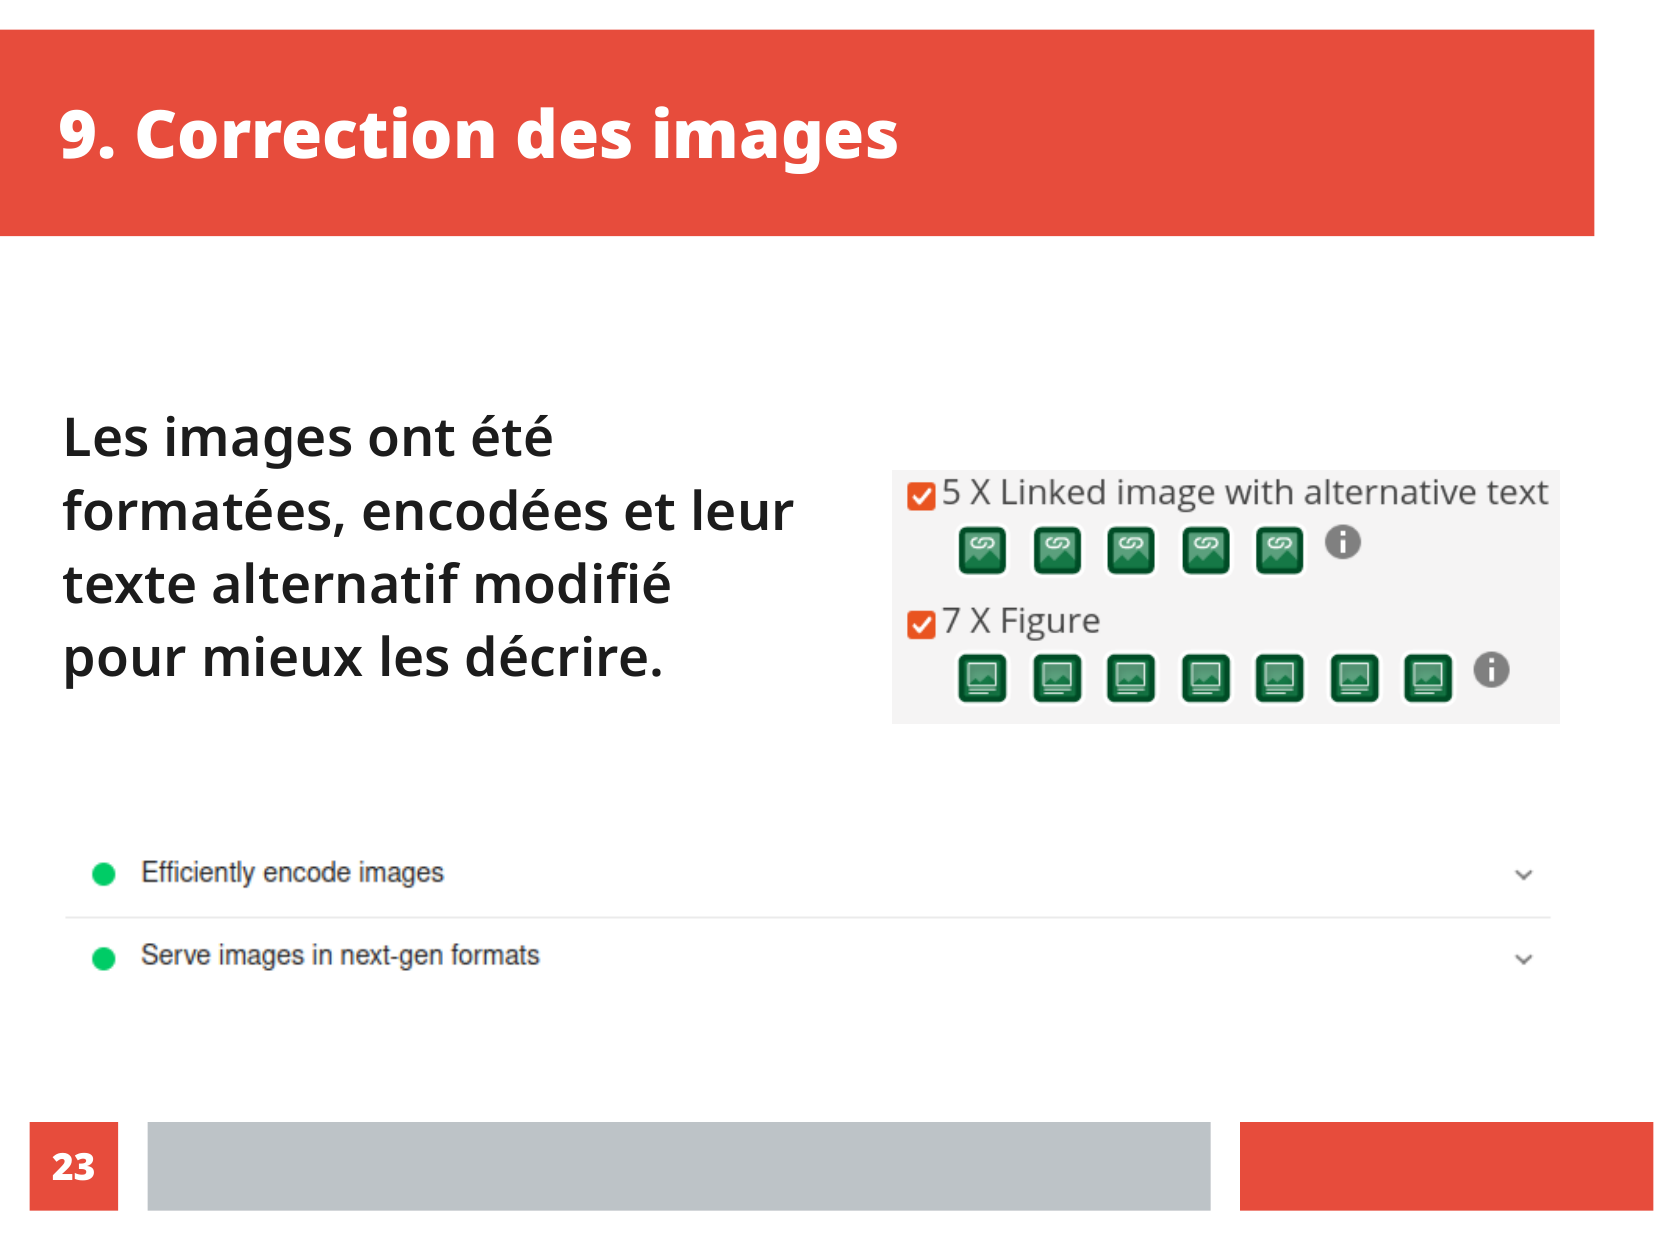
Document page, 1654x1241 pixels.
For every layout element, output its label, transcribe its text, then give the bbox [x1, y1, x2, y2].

picture [64, 842, 1553, 992]
picture [892, 470, 1560, 724]
title 9. Correction des images [59, 59, 1595, 207]
list Les images ont été formatées, encodées et leur texte alternatif modifié pour mieux les décrire. [62, 399, 798, 766]
